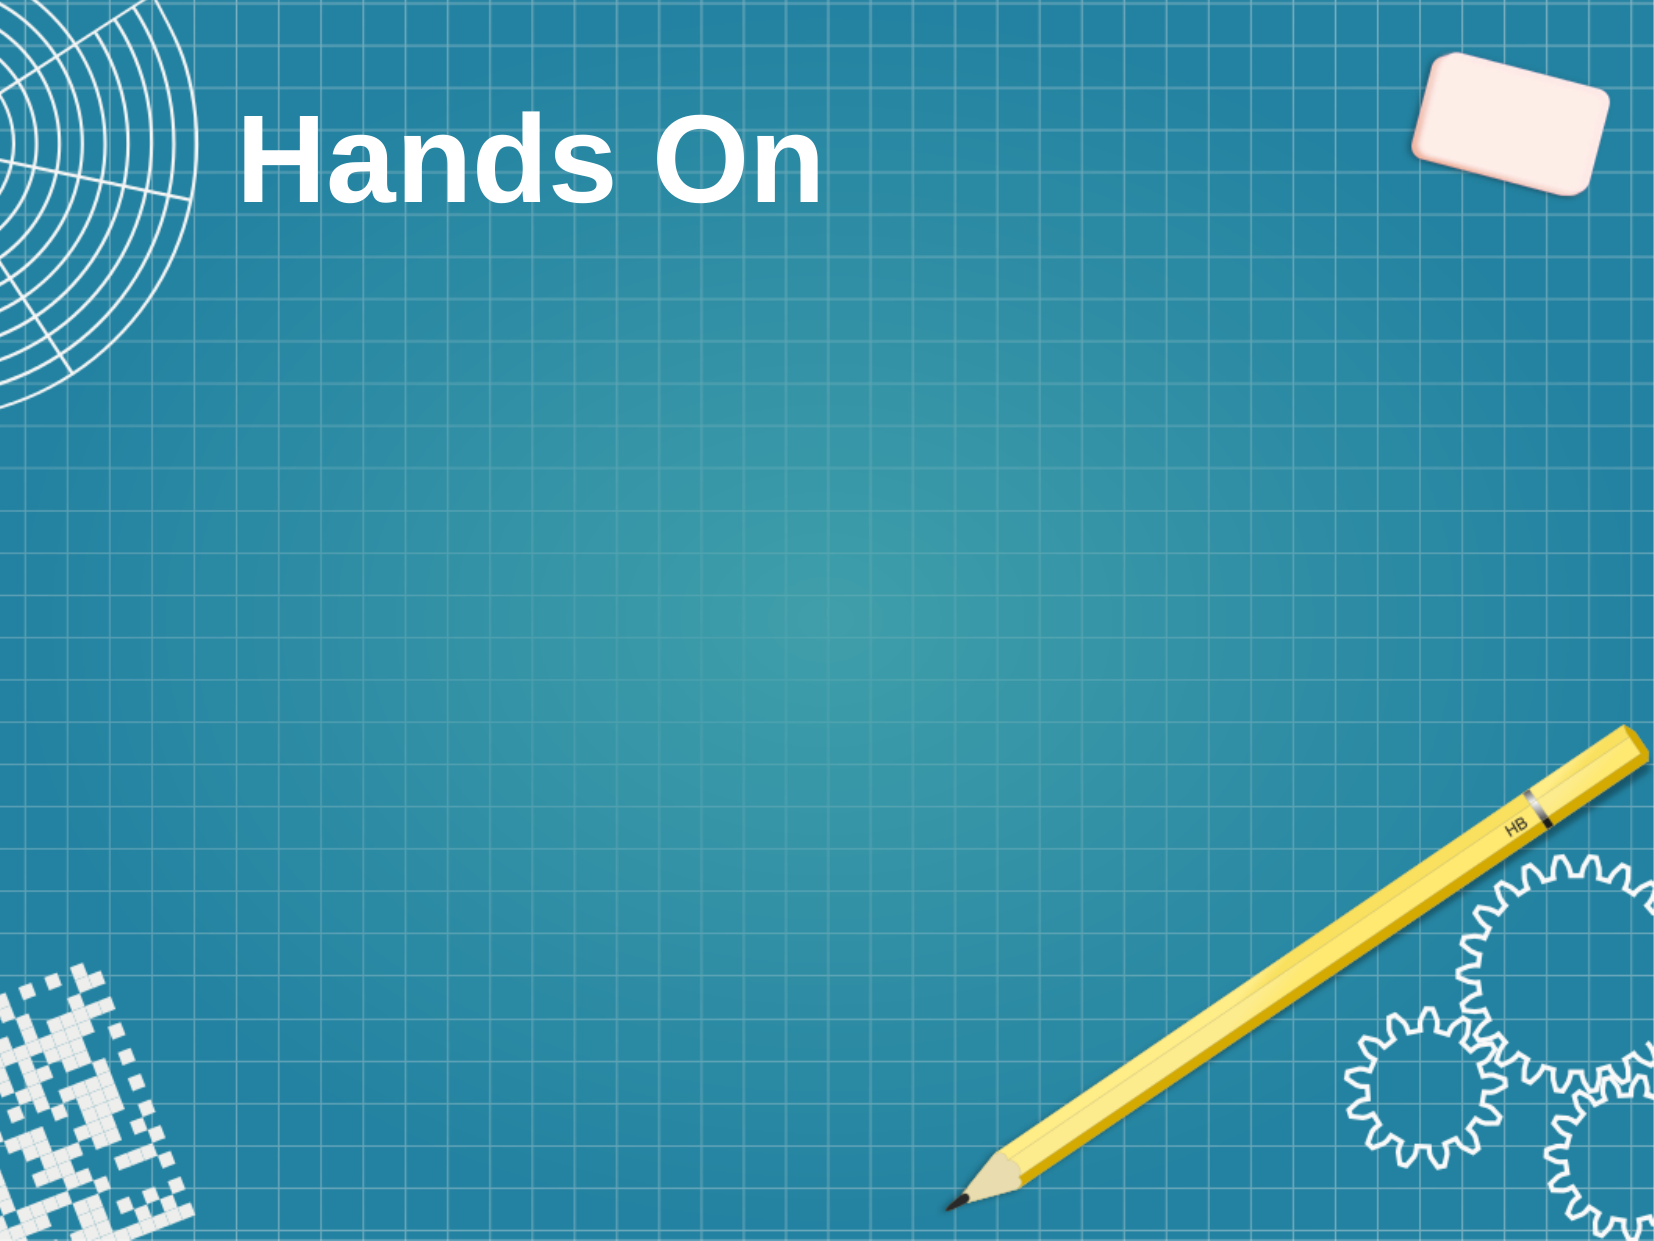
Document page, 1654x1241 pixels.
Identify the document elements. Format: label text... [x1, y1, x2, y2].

text_box Hands On [236, 23, 1406, 296]
picture [0, 0, 1654, 1241]
